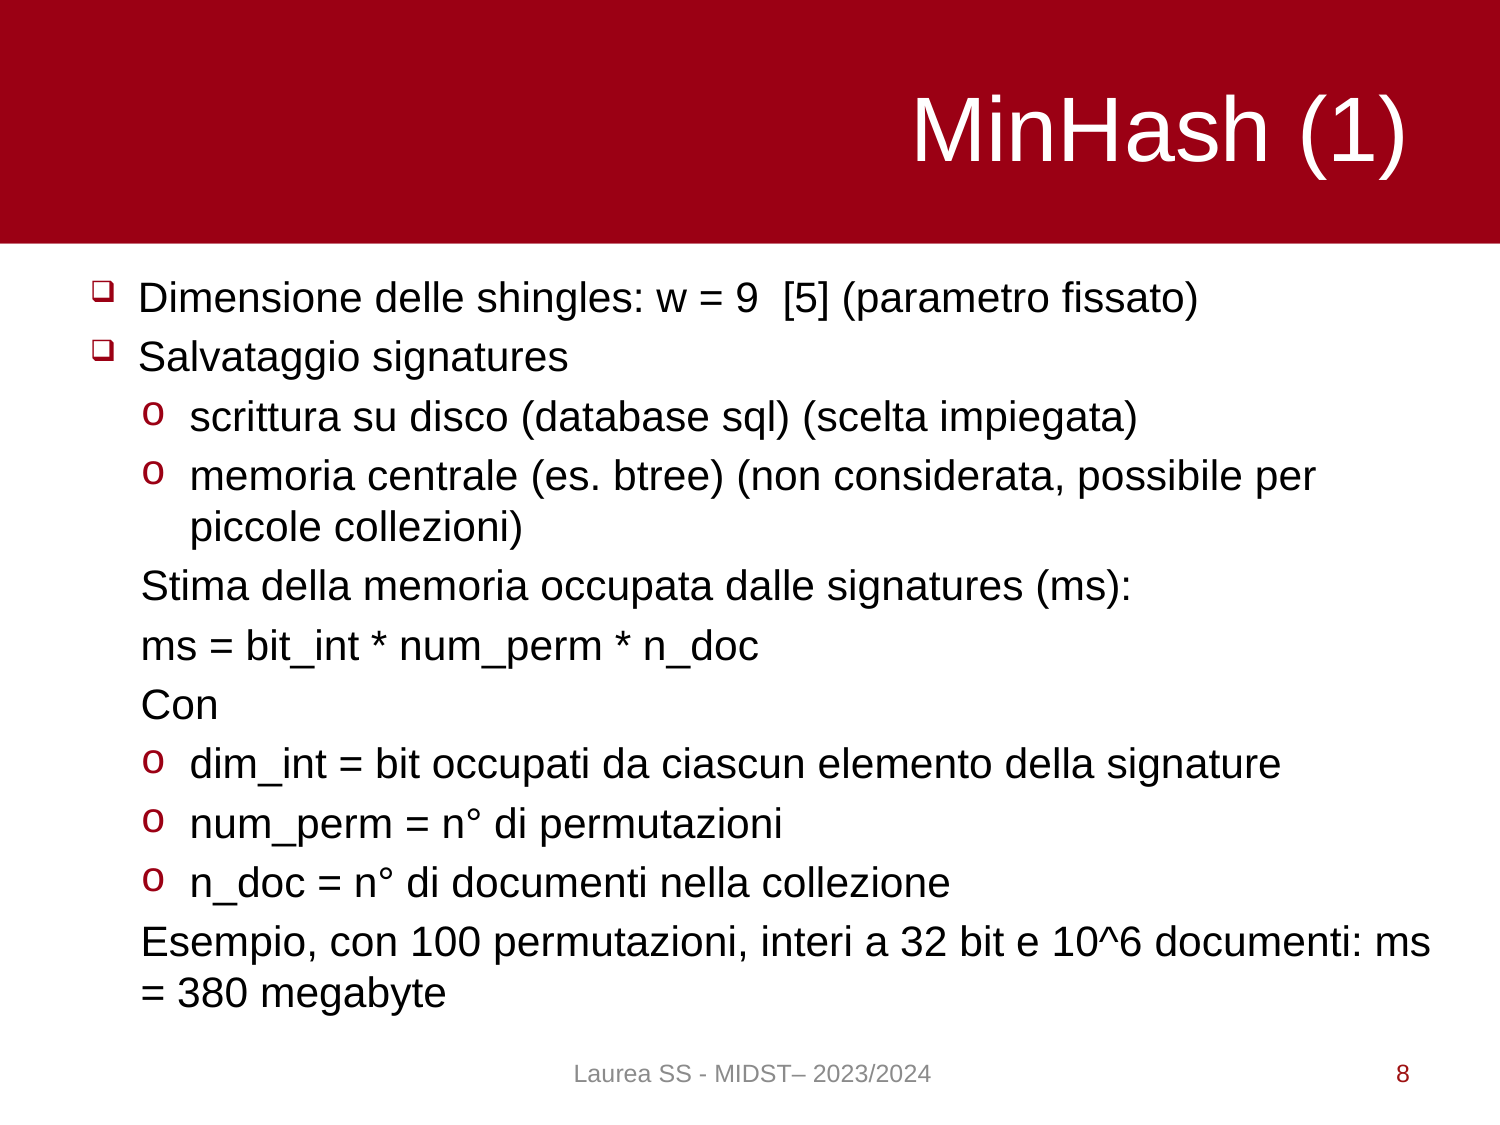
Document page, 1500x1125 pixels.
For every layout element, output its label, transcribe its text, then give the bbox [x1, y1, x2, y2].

list Dimensione delle shingles: w = 9 [5] (parametro fissato) Salvataggio signatures scrittura su disco (database sql) (scelta impiegata) memoria centrale (es. btree) (non considerata, possibile per piccole collezioni) Stima della memoria occupata dalle signatures (ms): ms = bit_int * num_perm * n_doc Con dim_int = bit occupati da ciascun elemento della signature num_perm = n° di permutazioni n_doc = n° di documenti nella collezione Esempio, con 100 permutazioni, interi a 32 bit e 10^6 documenti: ms = 380 megabyte [75, 262, 1469, 1092]
title MinHash (1) [345, 16, 1425, 233]
